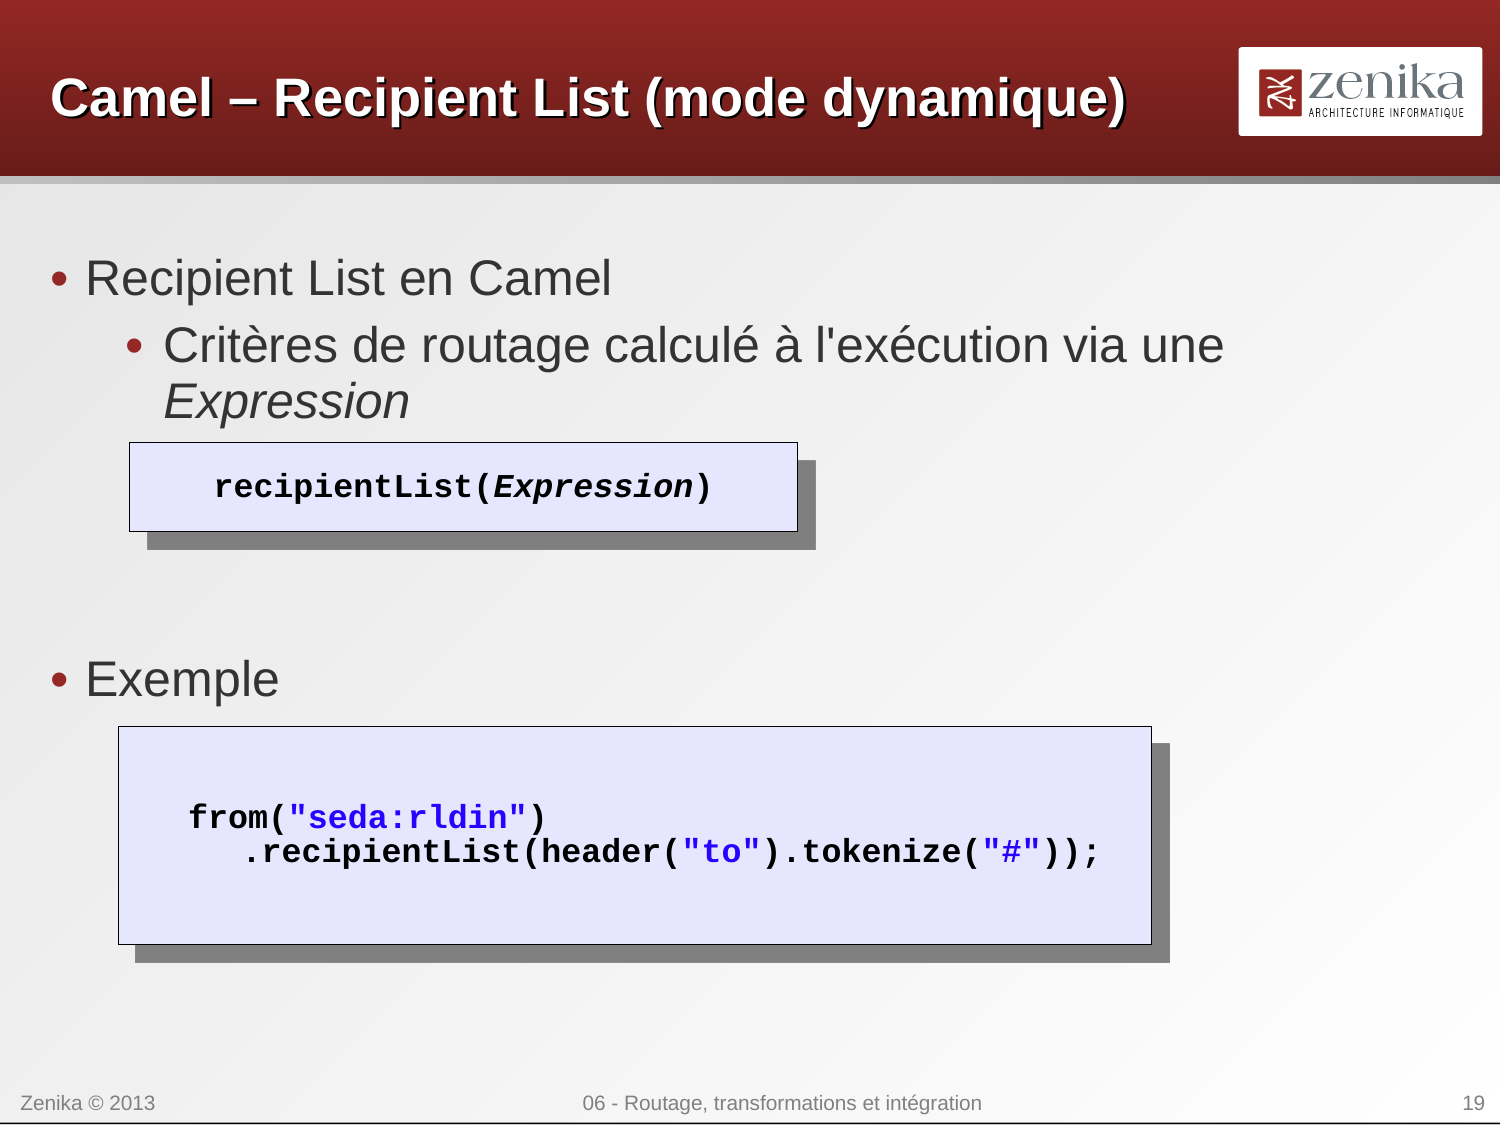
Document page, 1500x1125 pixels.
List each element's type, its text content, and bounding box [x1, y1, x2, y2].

text_box recipientList(Expression) [129, 442, 798, 532]
title Camel – Recipient List (mode dynamique) [50, 22, 1206, 172]
picture [1257, 58, 1464, 125]
list Recipient List en Camel Critères de routage calculé à l'exécution via une Expression Exemple [50, 250, 1477, 1064]
text_box from("seda:rldin") .recipientList(header("to").tokenize("#")); [118, 726, 1152, 945]
